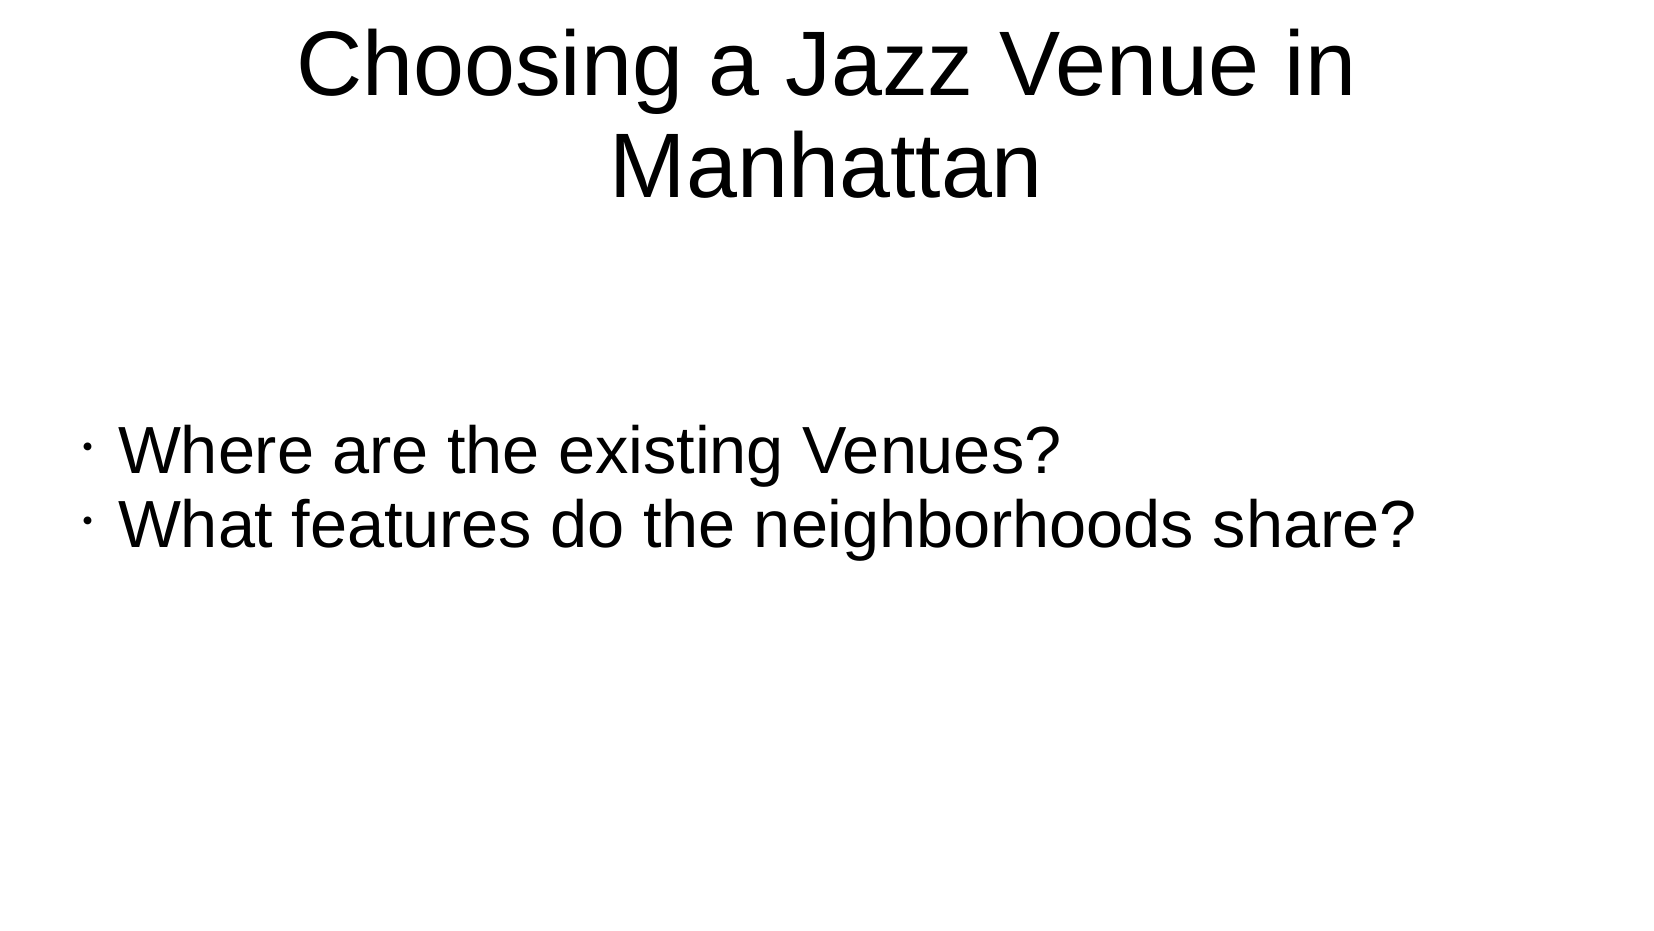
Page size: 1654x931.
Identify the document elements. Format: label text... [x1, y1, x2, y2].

title Choosing a Jazz Venue in Manhattan [82, 12, 1571, 217]
subtitle Where are the existing Venues? What features do the neighborhoods share? [82, 217, 1571, 758]
